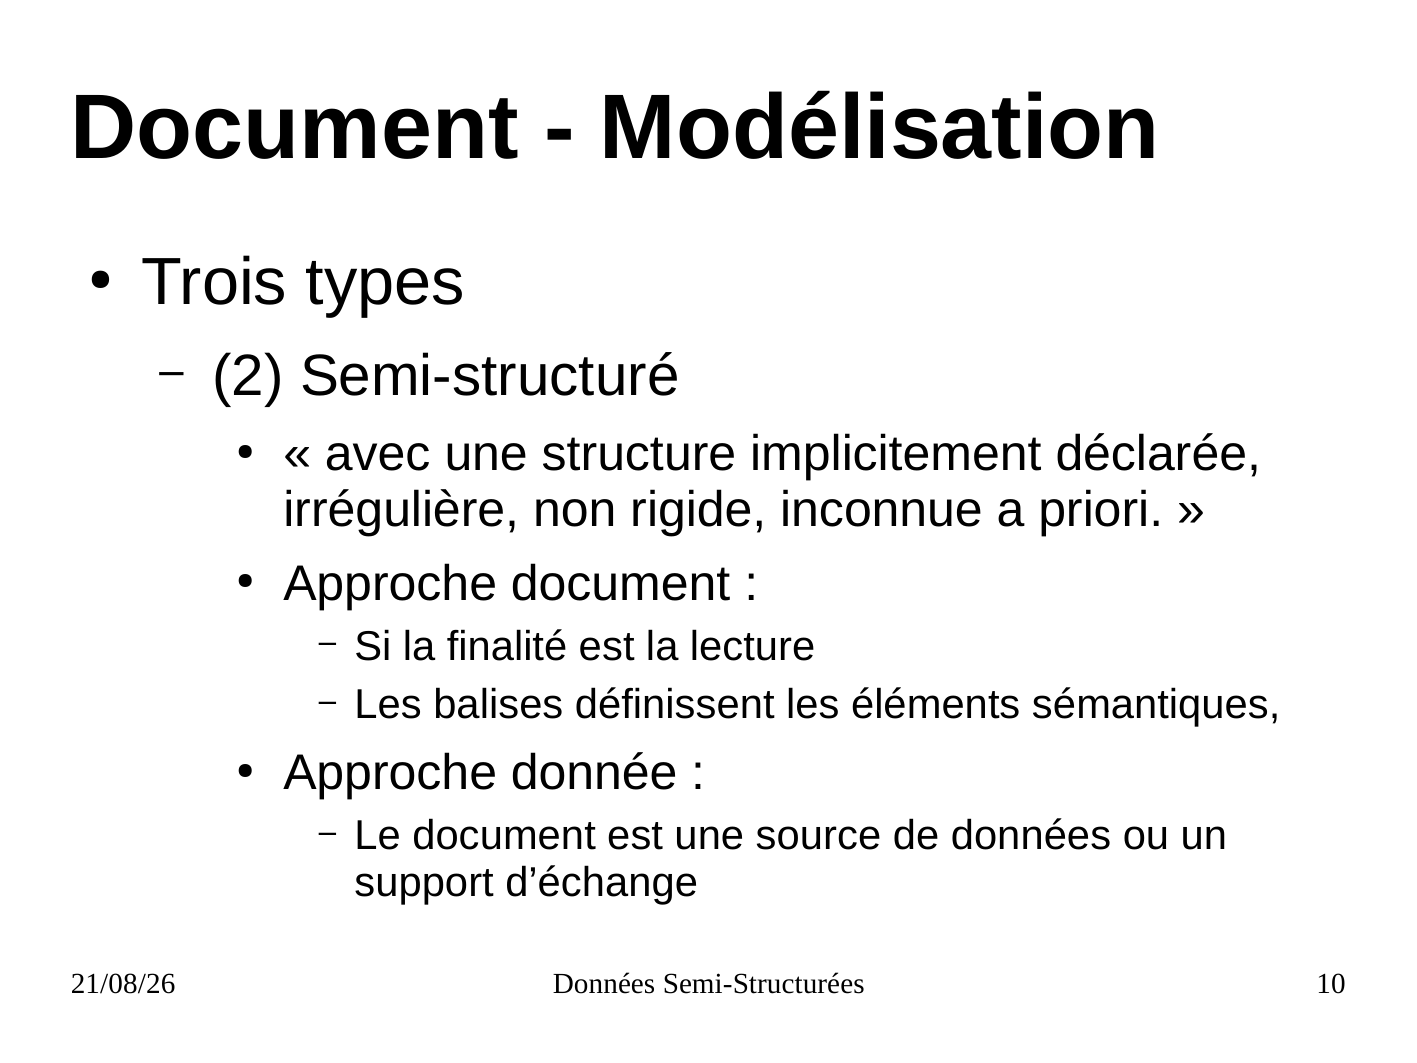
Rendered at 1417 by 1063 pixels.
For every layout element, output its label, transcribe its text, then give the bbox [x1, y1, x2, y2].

title Document - Modélisation [70, 42, 1346, 212]
list Trois types (2) Semi-structuré « avec une structure implicitement déclarée, irrégulière, non rigide, inconnue a priori. » Approche document : Si la finalité est la lecture Les balises définissent les éléments sémantiques, Approche donnée : Le document est une source de données ou un support d’échange [70, 244, 1346, 925]
